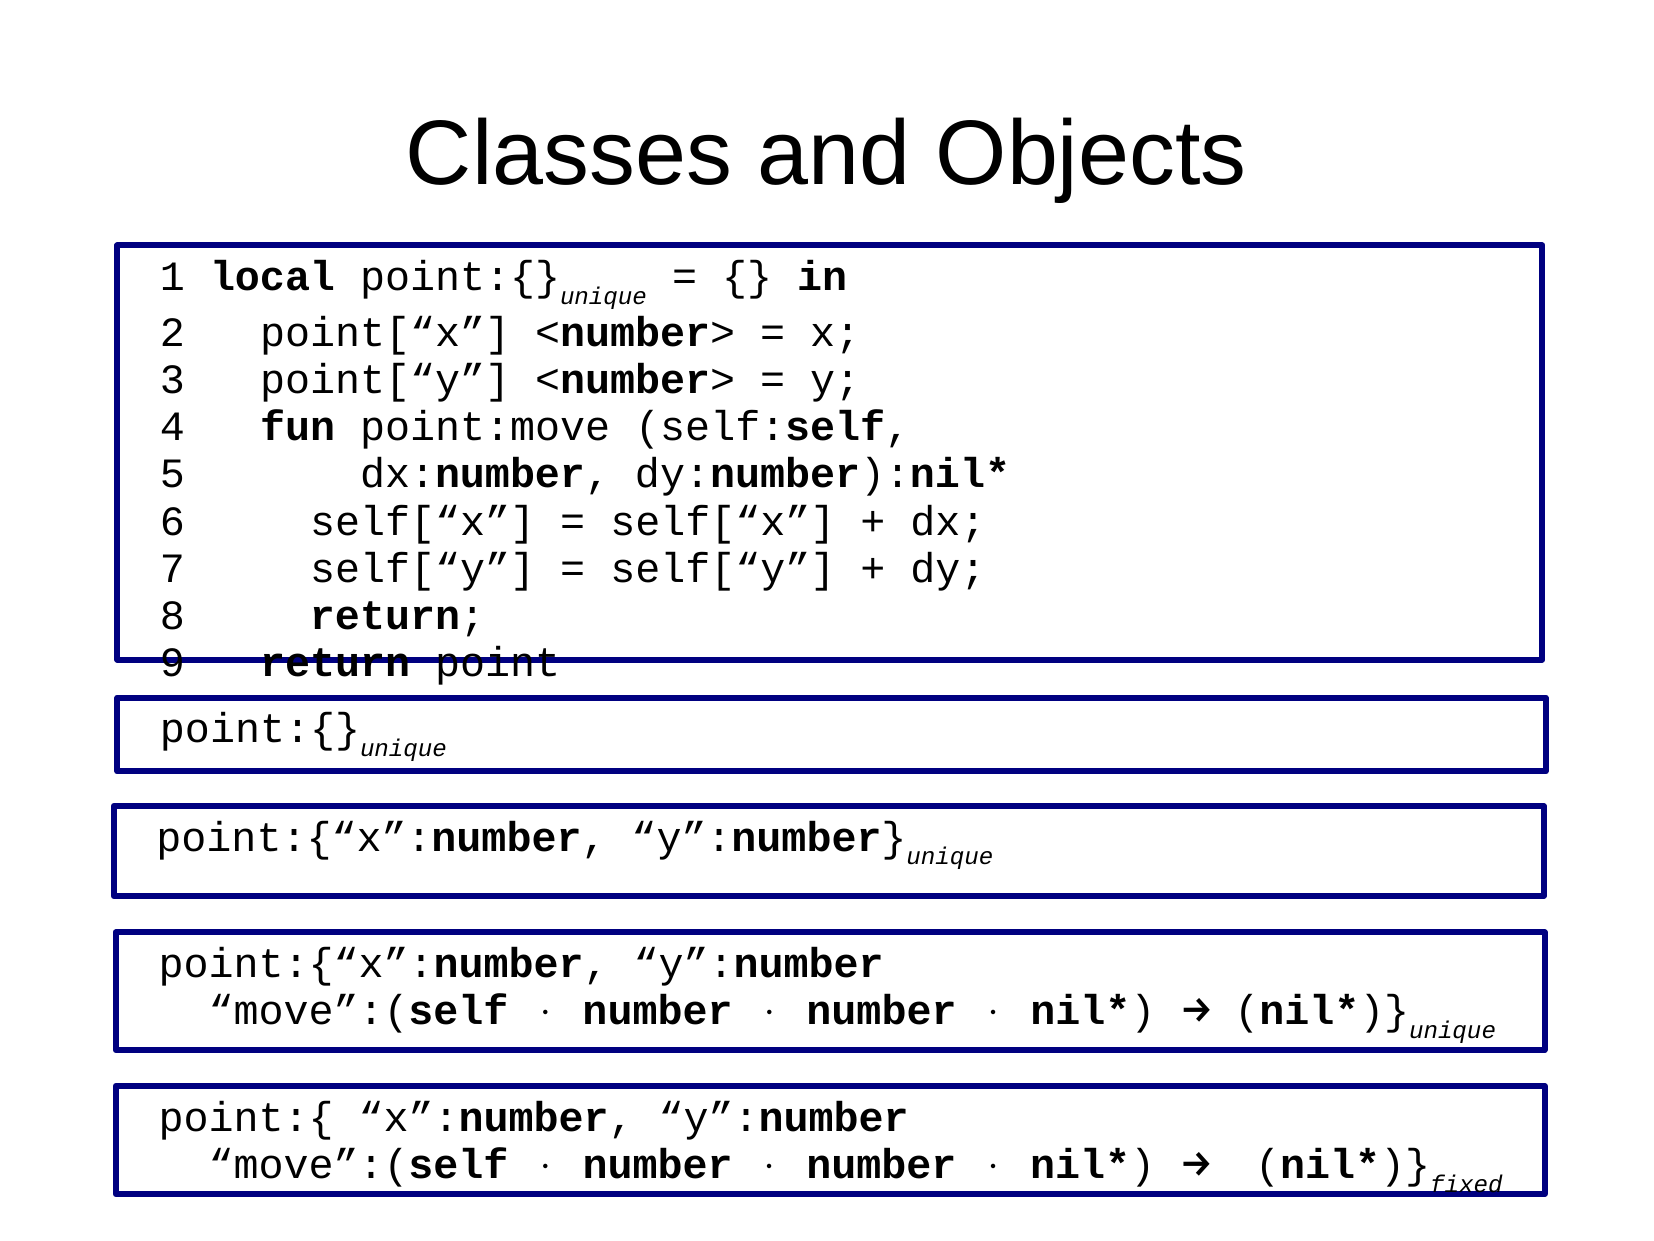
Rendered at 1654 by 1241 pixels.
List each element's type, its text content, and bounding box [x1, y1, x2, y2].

text_box 1 local point:{}unique = {} in 2 point[“x”] <number> = x; 3 point[“y”] <number> = y; 4 fun point:move (self:self, 5 dx:number, dy:number):nil* 6 self[“x”] = self[“x”] + dx; 7 self[“y”] = self[“y”] + dy; 8 return; 9 return point [117, 245, 1543, 660]
title Classes and Objects [82, 49, 1571, 257]
text_box point:{“x”:number, “y”:number}unique [113, 805, 1544, 896]
text_box point:{}unique [117, 697, 1546, 772]
text_box point:{ “x”:number, “y”:number “move”:(self × number × number × nil*) → (nil*)}fixed [115, 1085, 1545, 1195]
text_box point:{“x”:number, “y”:number “move”:(self × number × number × nil*) → (nil*)}unique [115, 932, 1545, 1051]
